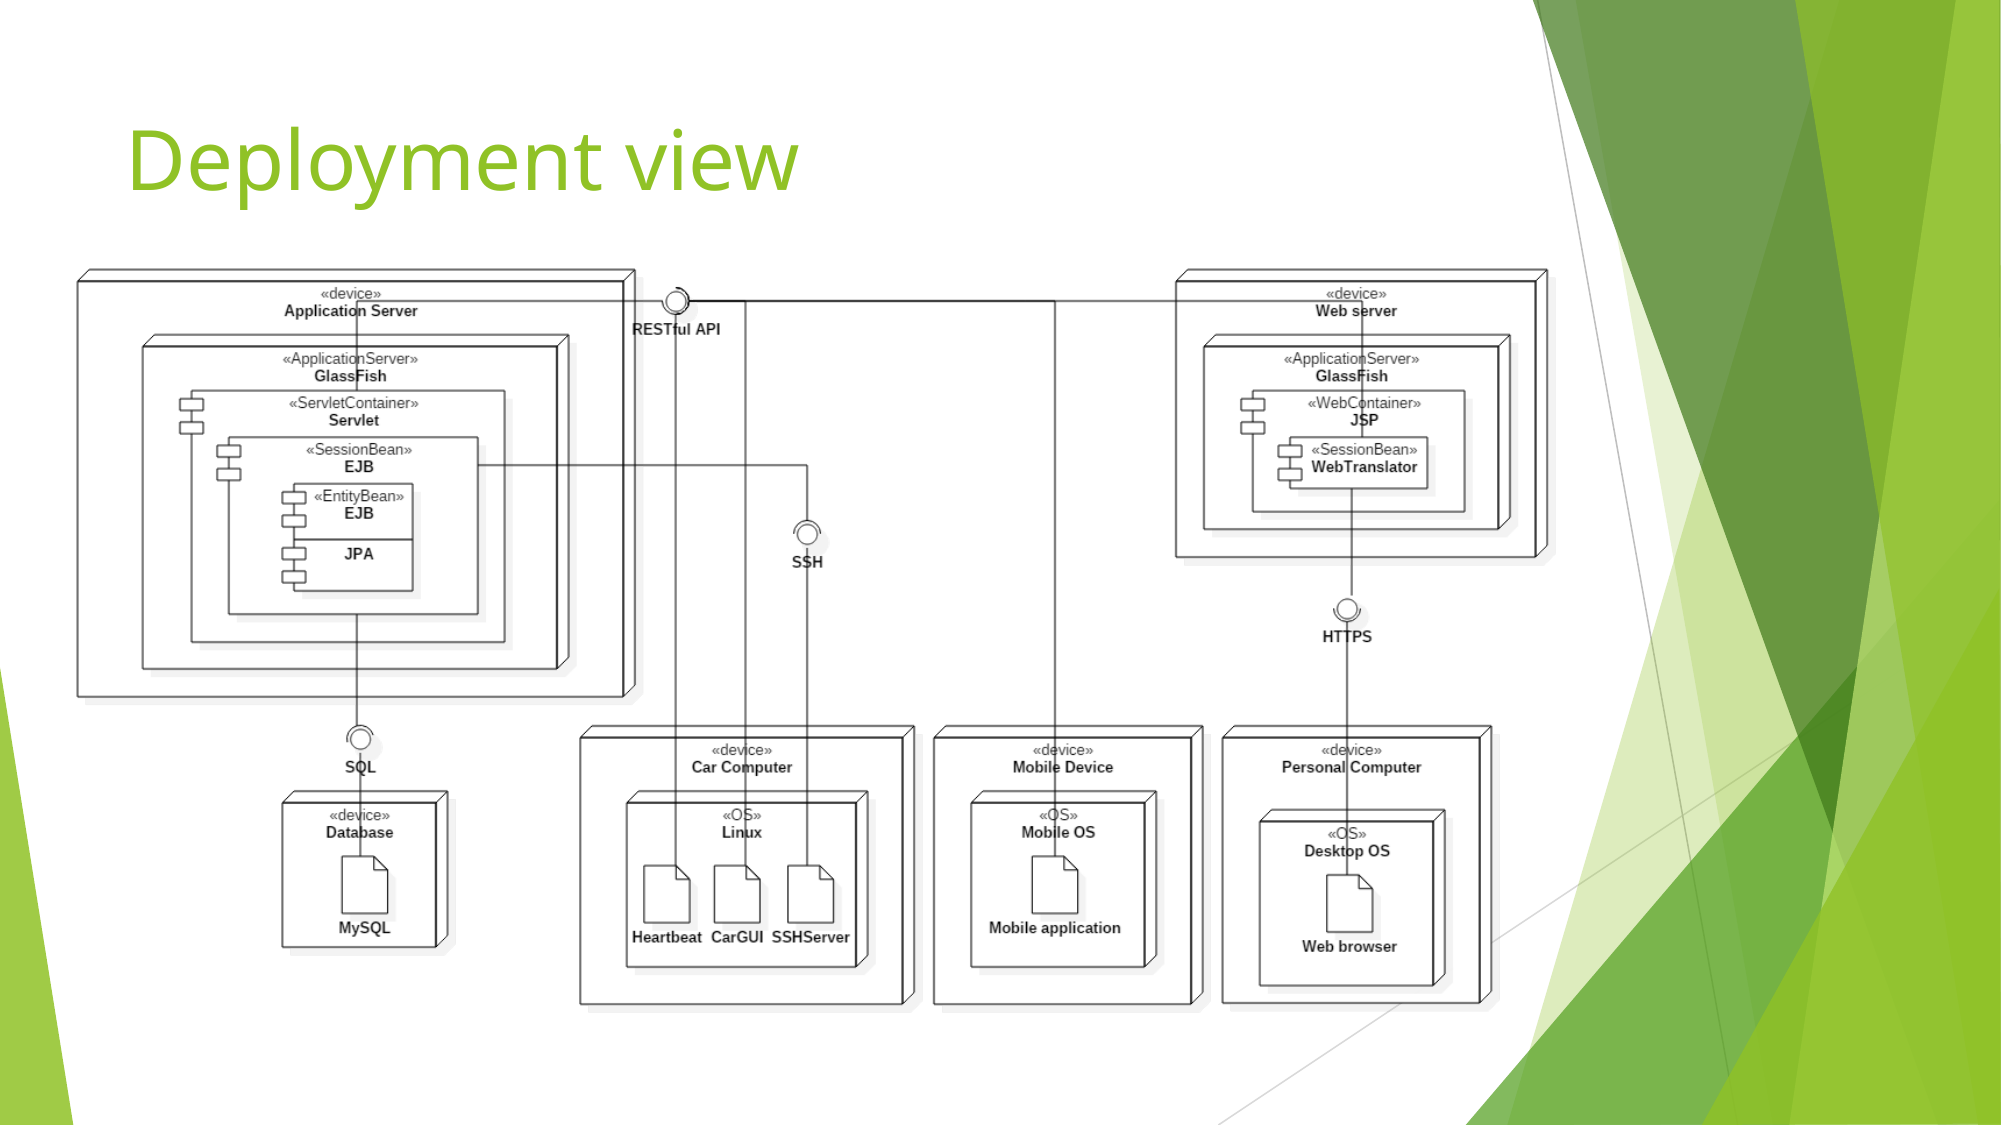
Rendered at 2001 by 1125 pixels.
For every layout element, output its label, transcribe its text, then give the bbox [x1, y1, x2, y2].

title Deployment view [111, 99, 1522, 258]
picture [66, 258, 1595, 1052]
